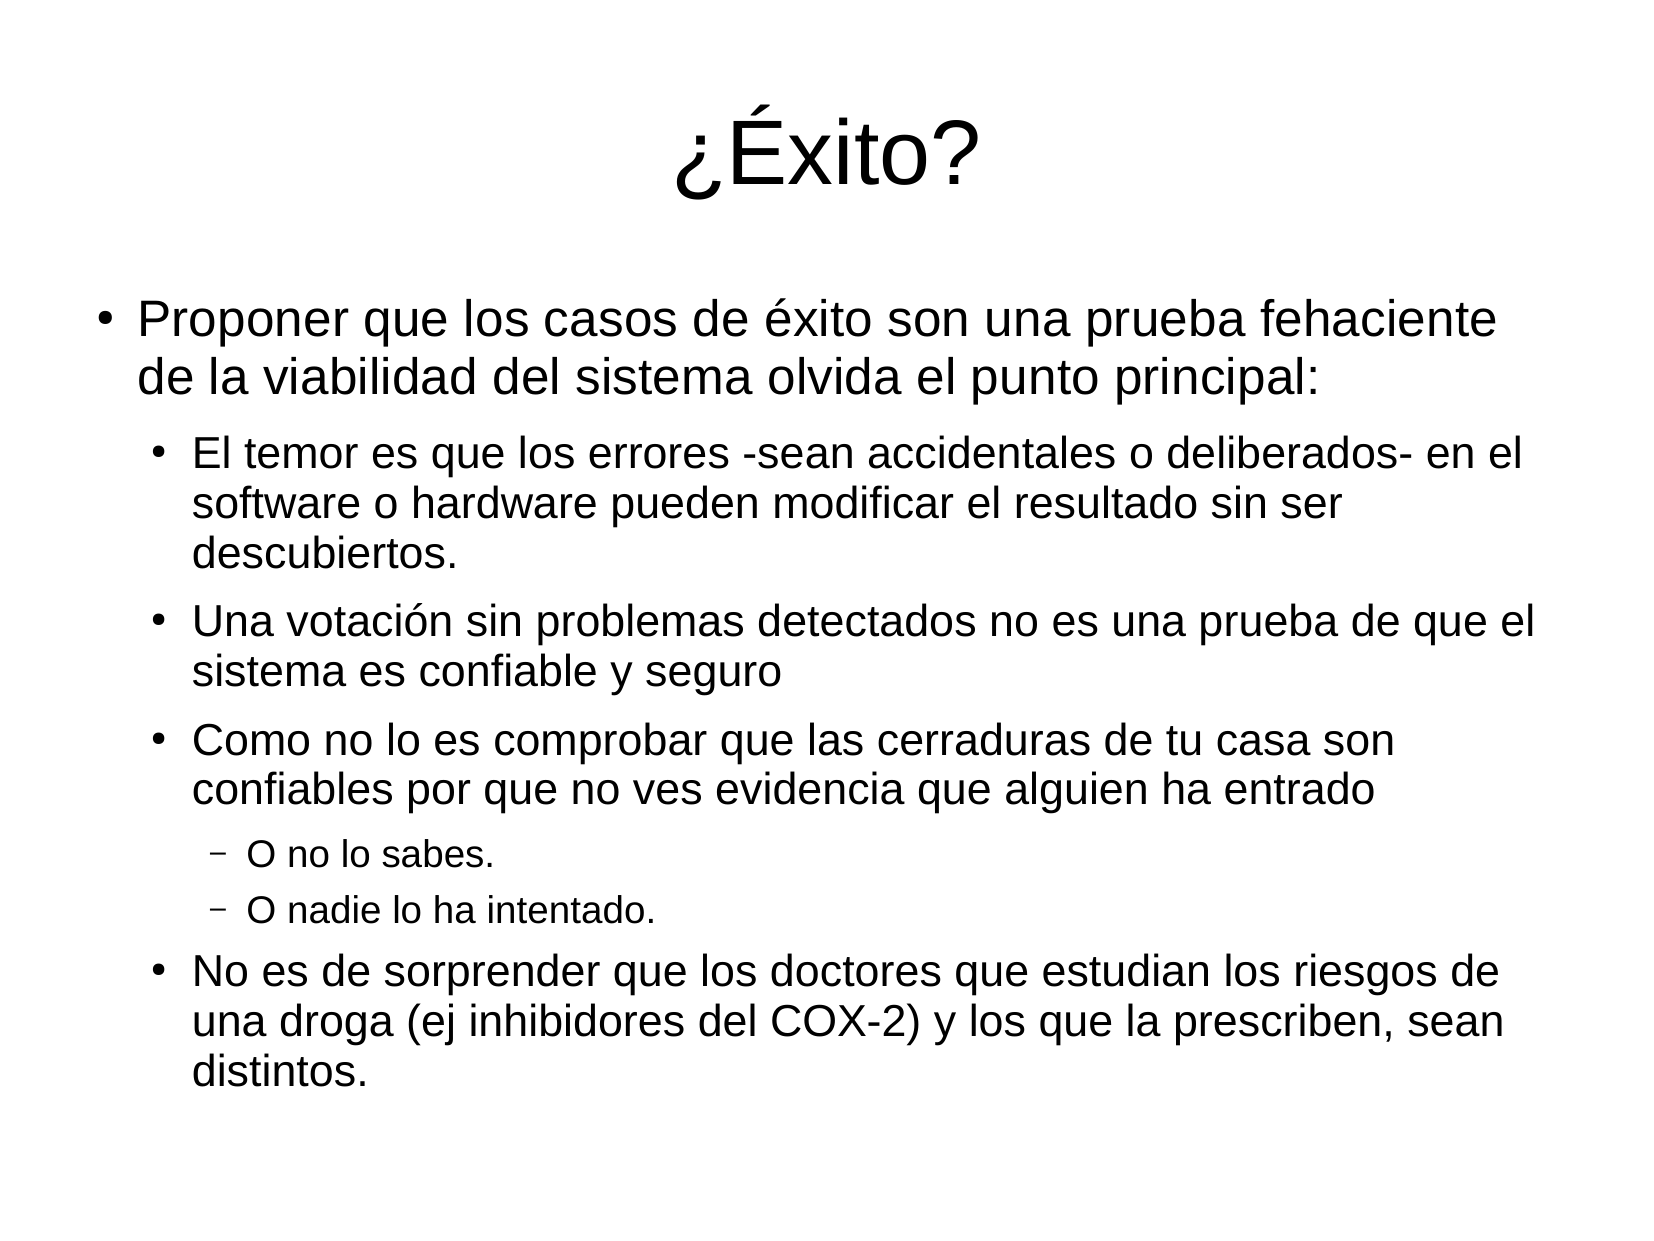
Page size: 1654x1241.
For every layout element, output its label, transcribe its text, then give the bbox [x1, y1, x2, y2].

title ¿Éxito? [82, 49, 1571, 257]
list Proponer que los casos de éxito son una prueba fehaciente de la viabilidad del sistema olvida el punto principal: El temor es que los errores -sean accidentales o deliberados- en el software o hardware pueden modificar el resultado sin ser descubiertos. Una votación sin problemas detectados no es una prueba de que el sistema es confiable y seguro Como no lo es comprobar que las cerraduras de tu casa son confiables por que no ves evidencia que alguien ha entrado O no lo sabes. O nadie lo ha intentado. No es de sorprender que los doctores que estudian los riesgos de una droga (ej inhibidores del COX-2) y los que la prescriben, sean distintos. [82, 290, 1571, 1109]
